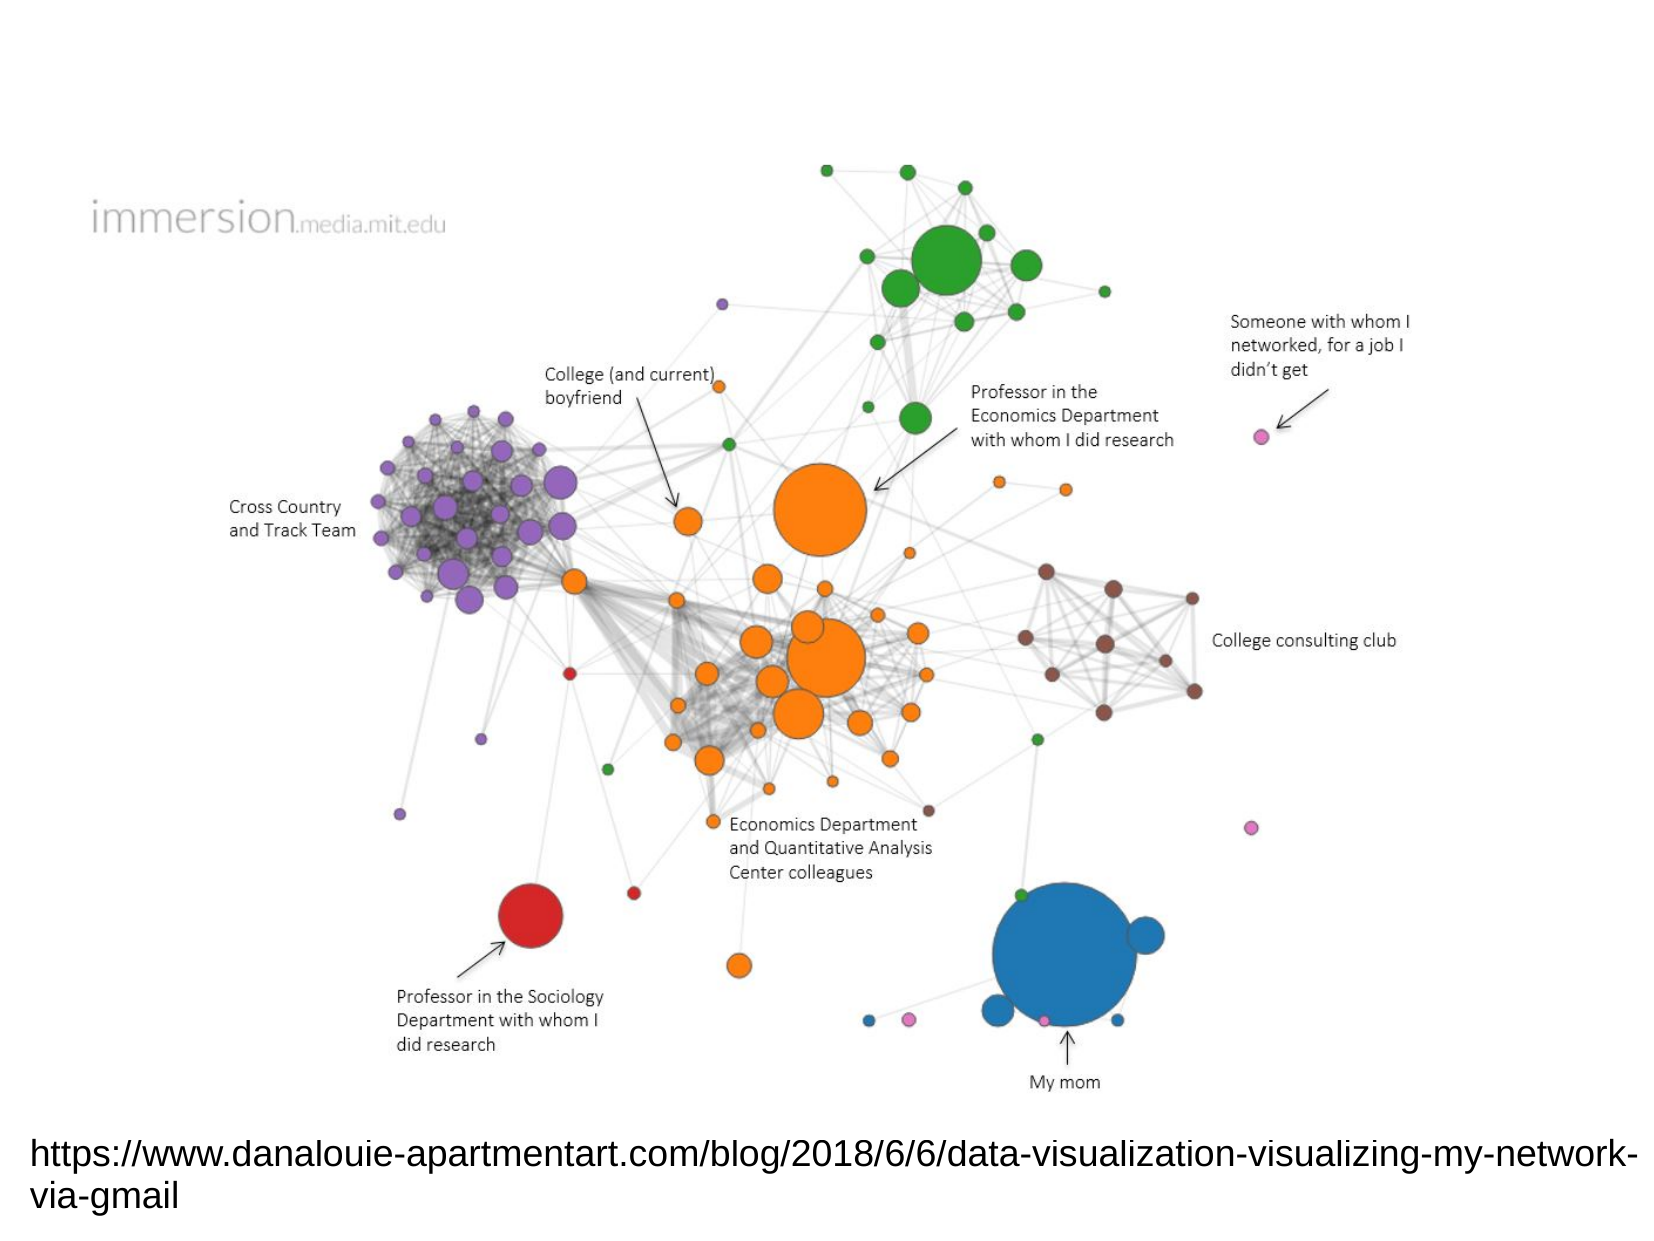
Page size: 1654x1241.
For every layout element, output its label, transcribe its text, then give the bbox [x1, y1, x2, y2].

picture [79, 90, 1501, 1141]
text_box https://www.danalouie-apartmentart.com/blog/2018/6/6/data-visualization-visualizing-my-network-via-gmail [15, 1125, 1654, 1224]
